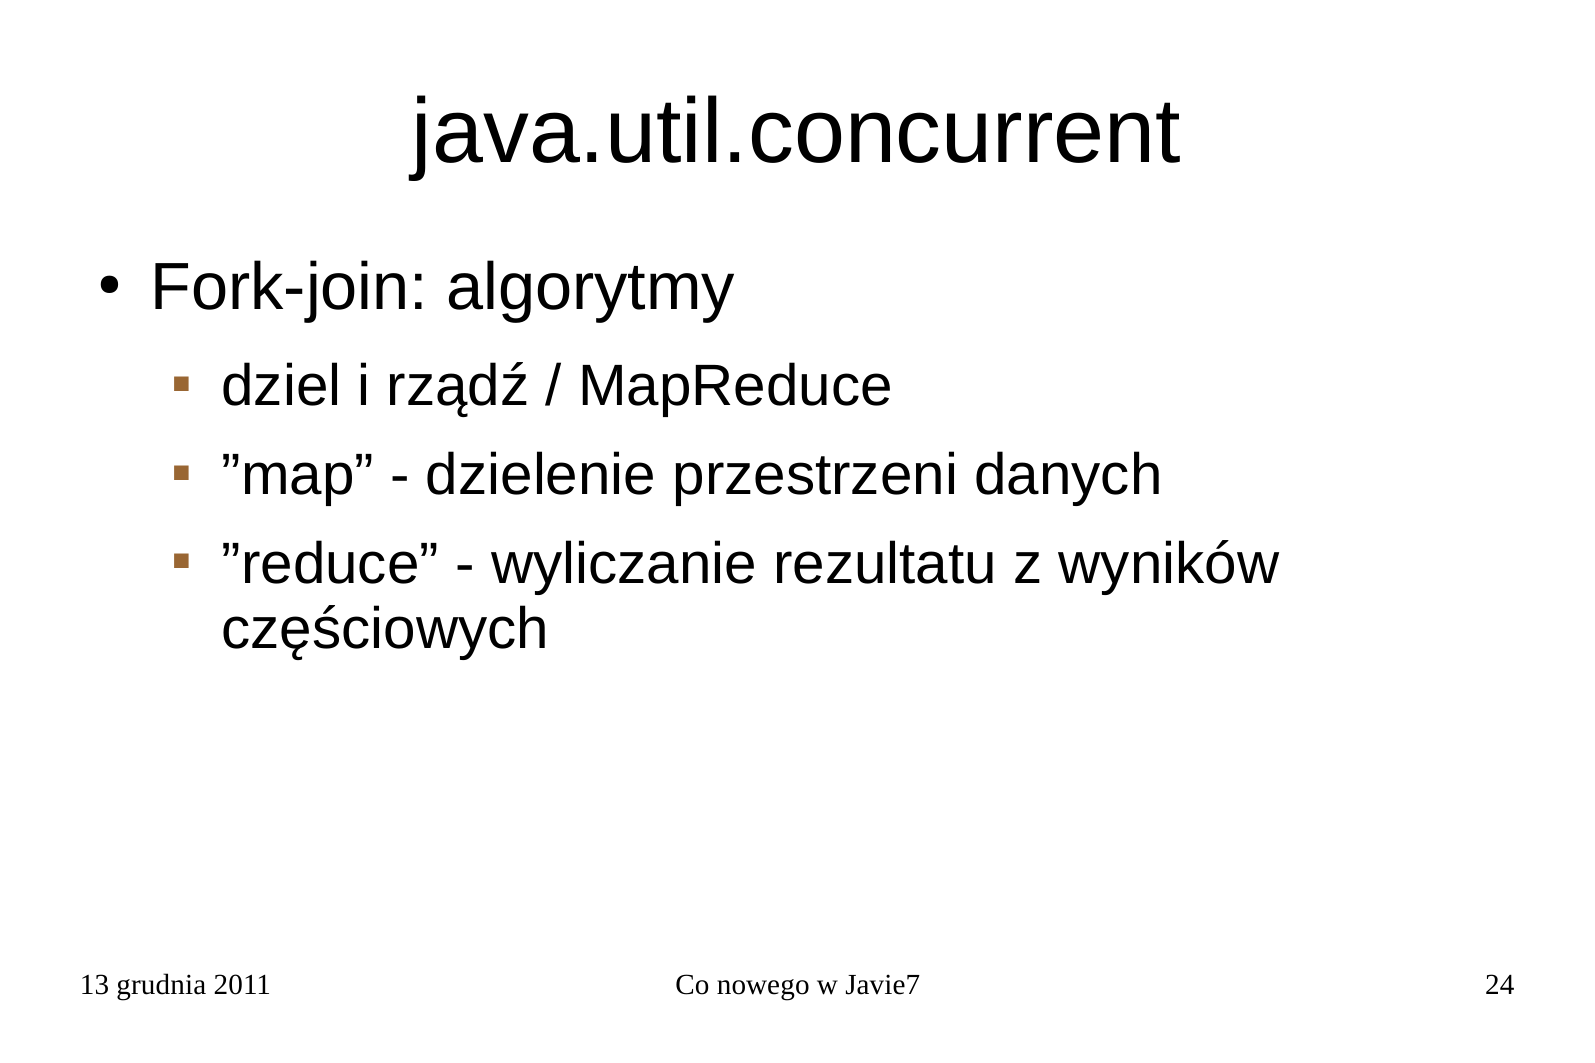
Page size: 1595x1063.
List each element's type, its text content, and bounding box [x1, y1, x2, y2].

list Fork-join: algorytmy dziel i rządź / MapReduce ”map” - dzielenie przestrzeni danych ”reduce” - wyliczanie rezultatu z wyników częściowych [79, 248, 1515, 804]
title java.util.concurrent [79, 42, 1515, 220]
